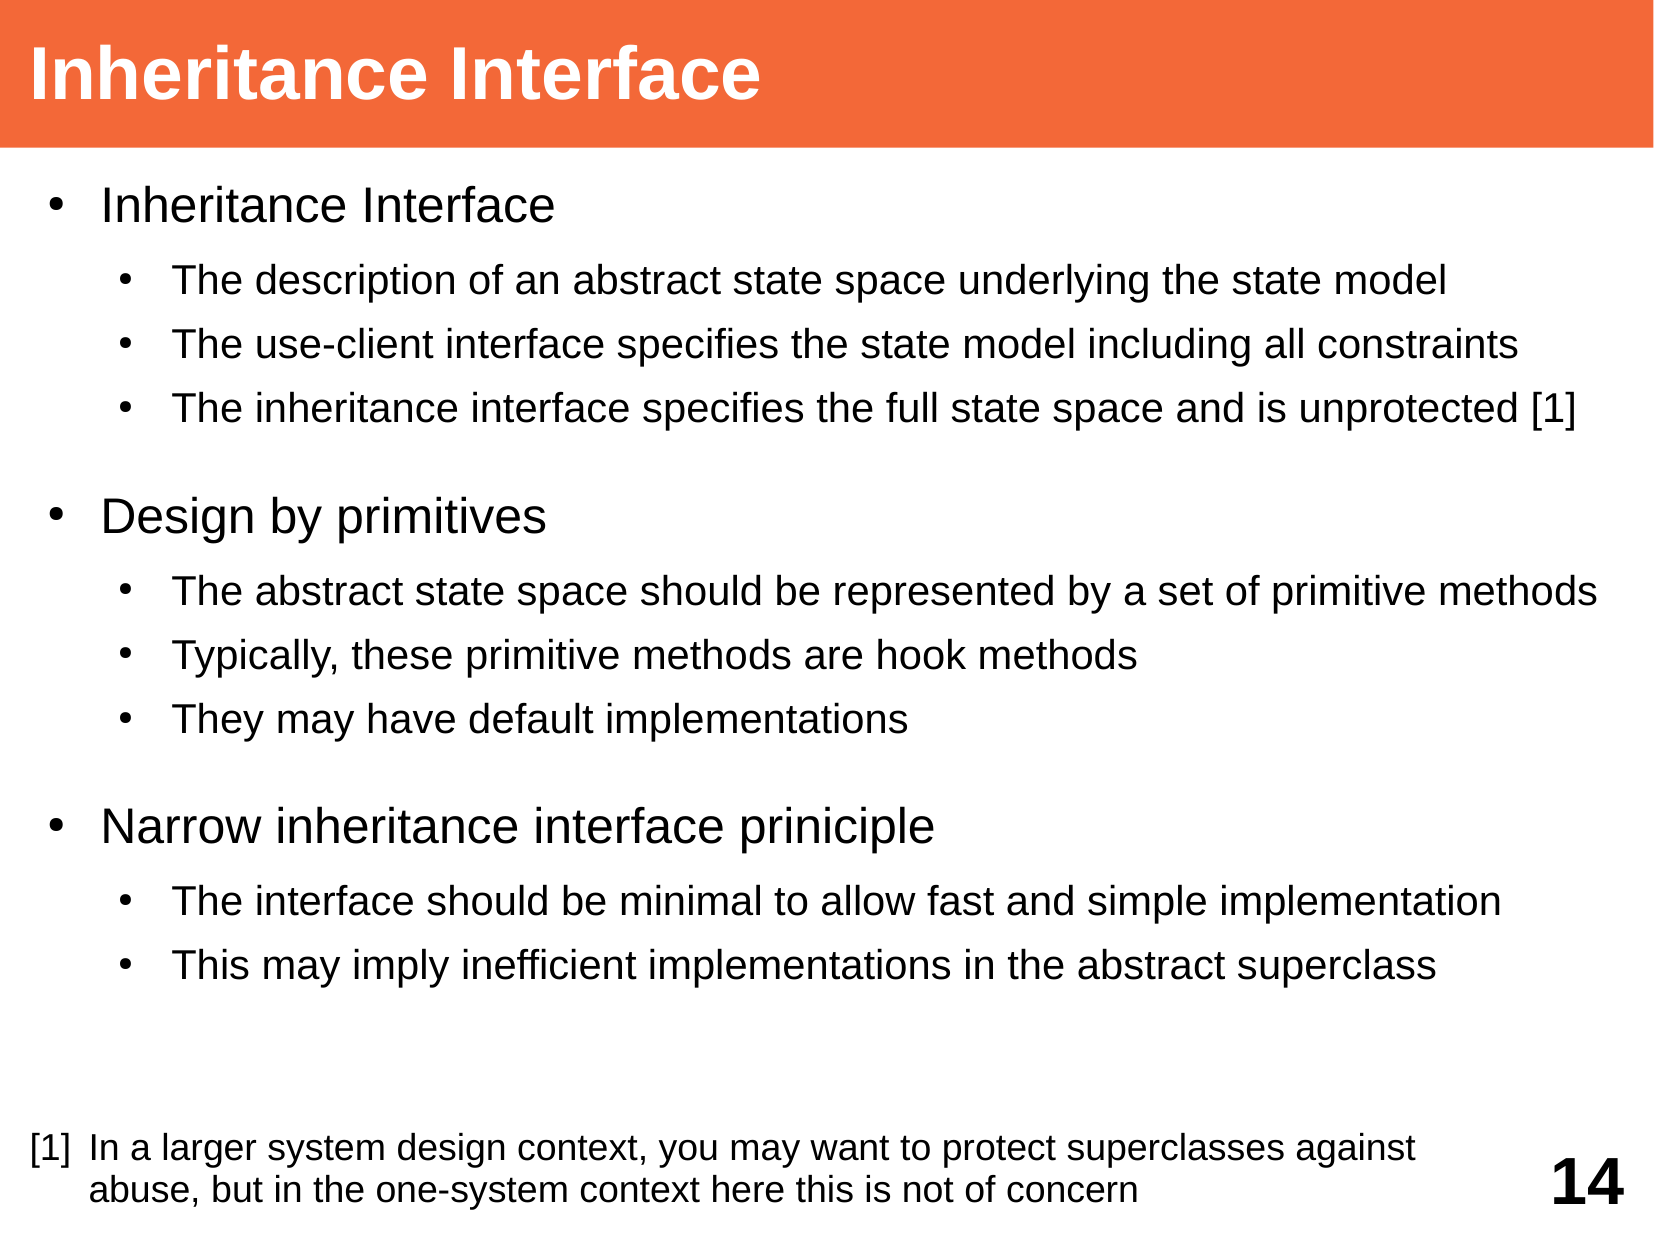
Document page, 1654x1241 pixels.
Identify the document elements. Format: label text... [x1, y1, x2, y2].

list Inheritance Interface The description of an abstract state space underlying the state model The use-client interface specifies the state model including all constraints The inheritance interface specifies the full state space and is unprotected [1] Design by primitives The abstract state space should be represented by a set of primitive methods Typically, these primitive methods are hook methods They may have default implementations Narrow inheritance interface priniciple The interface should be minimal to allow fast and simple implementation This may imply inefficient implementations in the abstract superclass [29, 177, 1625, 1063]
title Inheritance Interface [0, 0, 1654, 148]
text_box [1] In a larger system design context, you may want to protect superclasses against abuse, but in the one-system context here this is not of concern [0, 1092, 1536, 1241]
